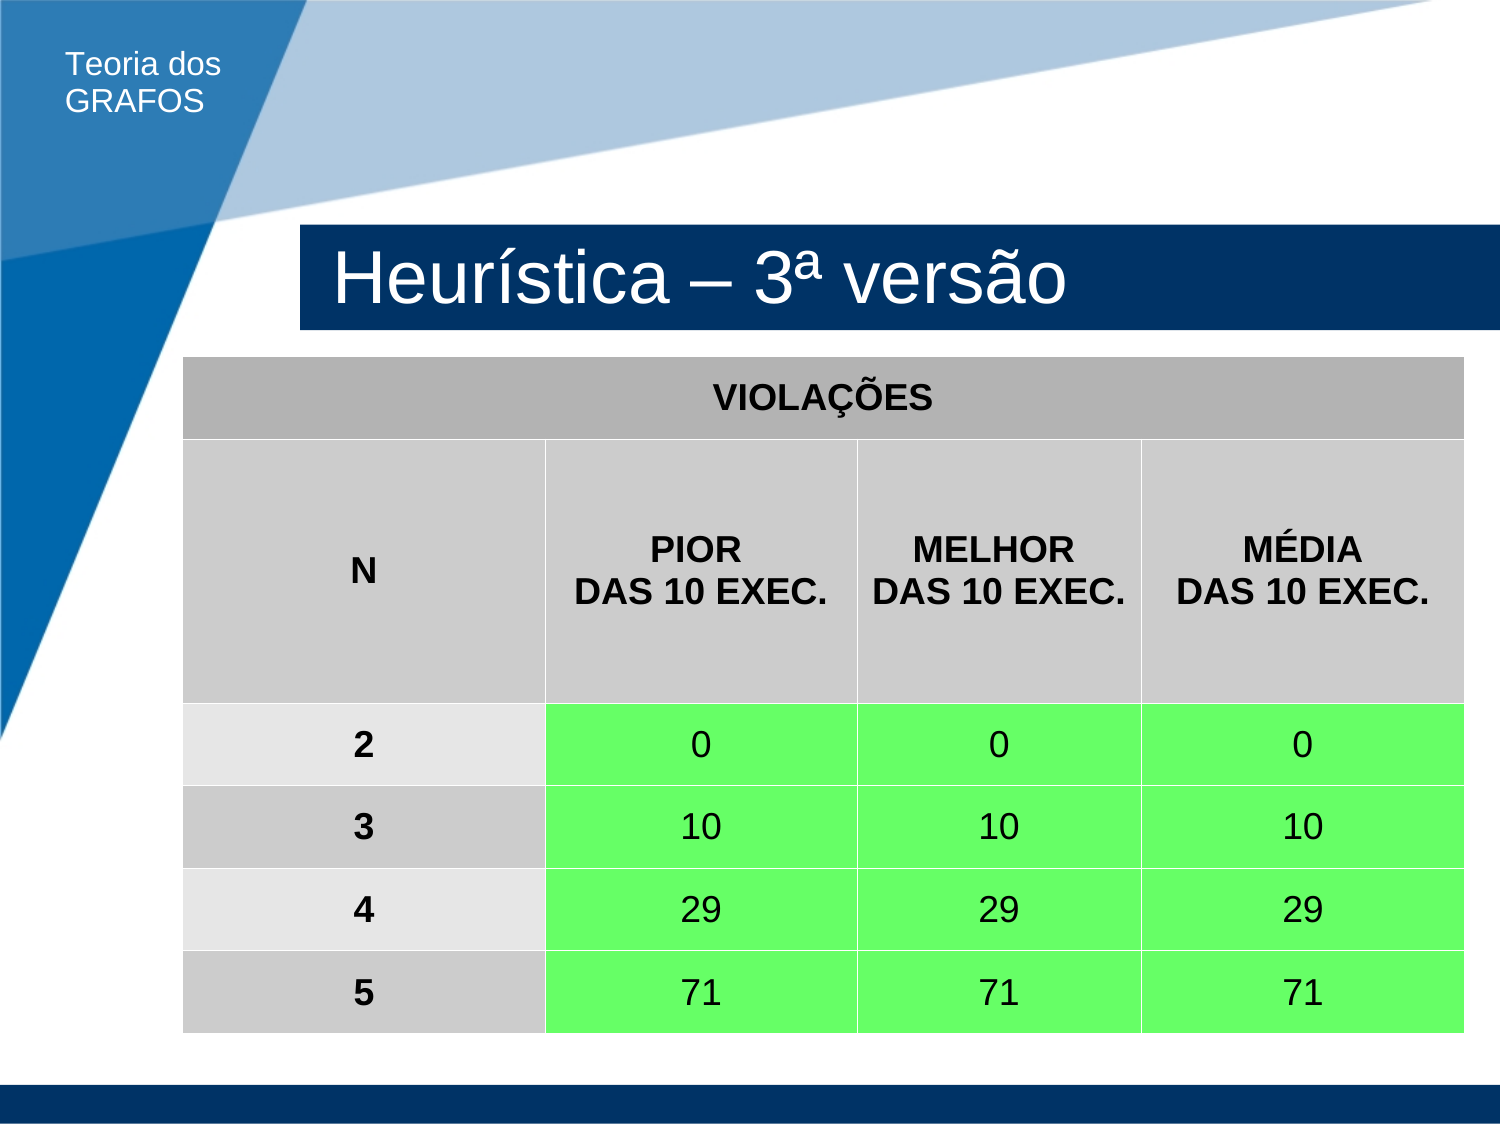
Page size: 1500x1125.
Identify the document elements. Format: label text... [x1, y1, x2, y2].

table_cell 10 [546, 786, 857, 868]
picture [0, 0, 1500, 842]
table_cell 2 [183, 704, 545, 785]
table_cell 5 [183, 951, 545, 1033]
table_cell 3 [183, 786, 545, 868]
table_cell 0 [858, 704, 1141, 785]
table_cell MELHOR DAS 10 EXEC. [858, 440, 1141, 703]
table_cell 0 [1142, 704, 1464, 785]
table_cell N [183, 440, 545, 703]
table_cell 29 [1142, 869, 1464, 950]
table_cell 71 [1142, 951, 1464, 1033]
table_cell 0 [546, 704, 857, 785]
table_cell 29 [858, 869, 1141, 950]
table_header VIOLAÇÕES [183, 357, 1464, 439]
table_cell 10 [1142, 786, 1464, 868]
table_cell 71 [858, 951, 1141, 1033]
table_cell 4 [183, 869, 545, 950]
table_cell MÉDIA DAS 10 EXEC. [1142, 440, 1464, 703]
table_cell 10 [858, 786, 1141, 868]
table_cell PIOR DAS 10 EXEC. [546, 440, 857, 703]
table_cell 29 [546, 869, 857, 950]
title Heurística – 3ª versão [300, 224, 1500, 331]
table_cell 71 [546, 951, 857, 1033]
